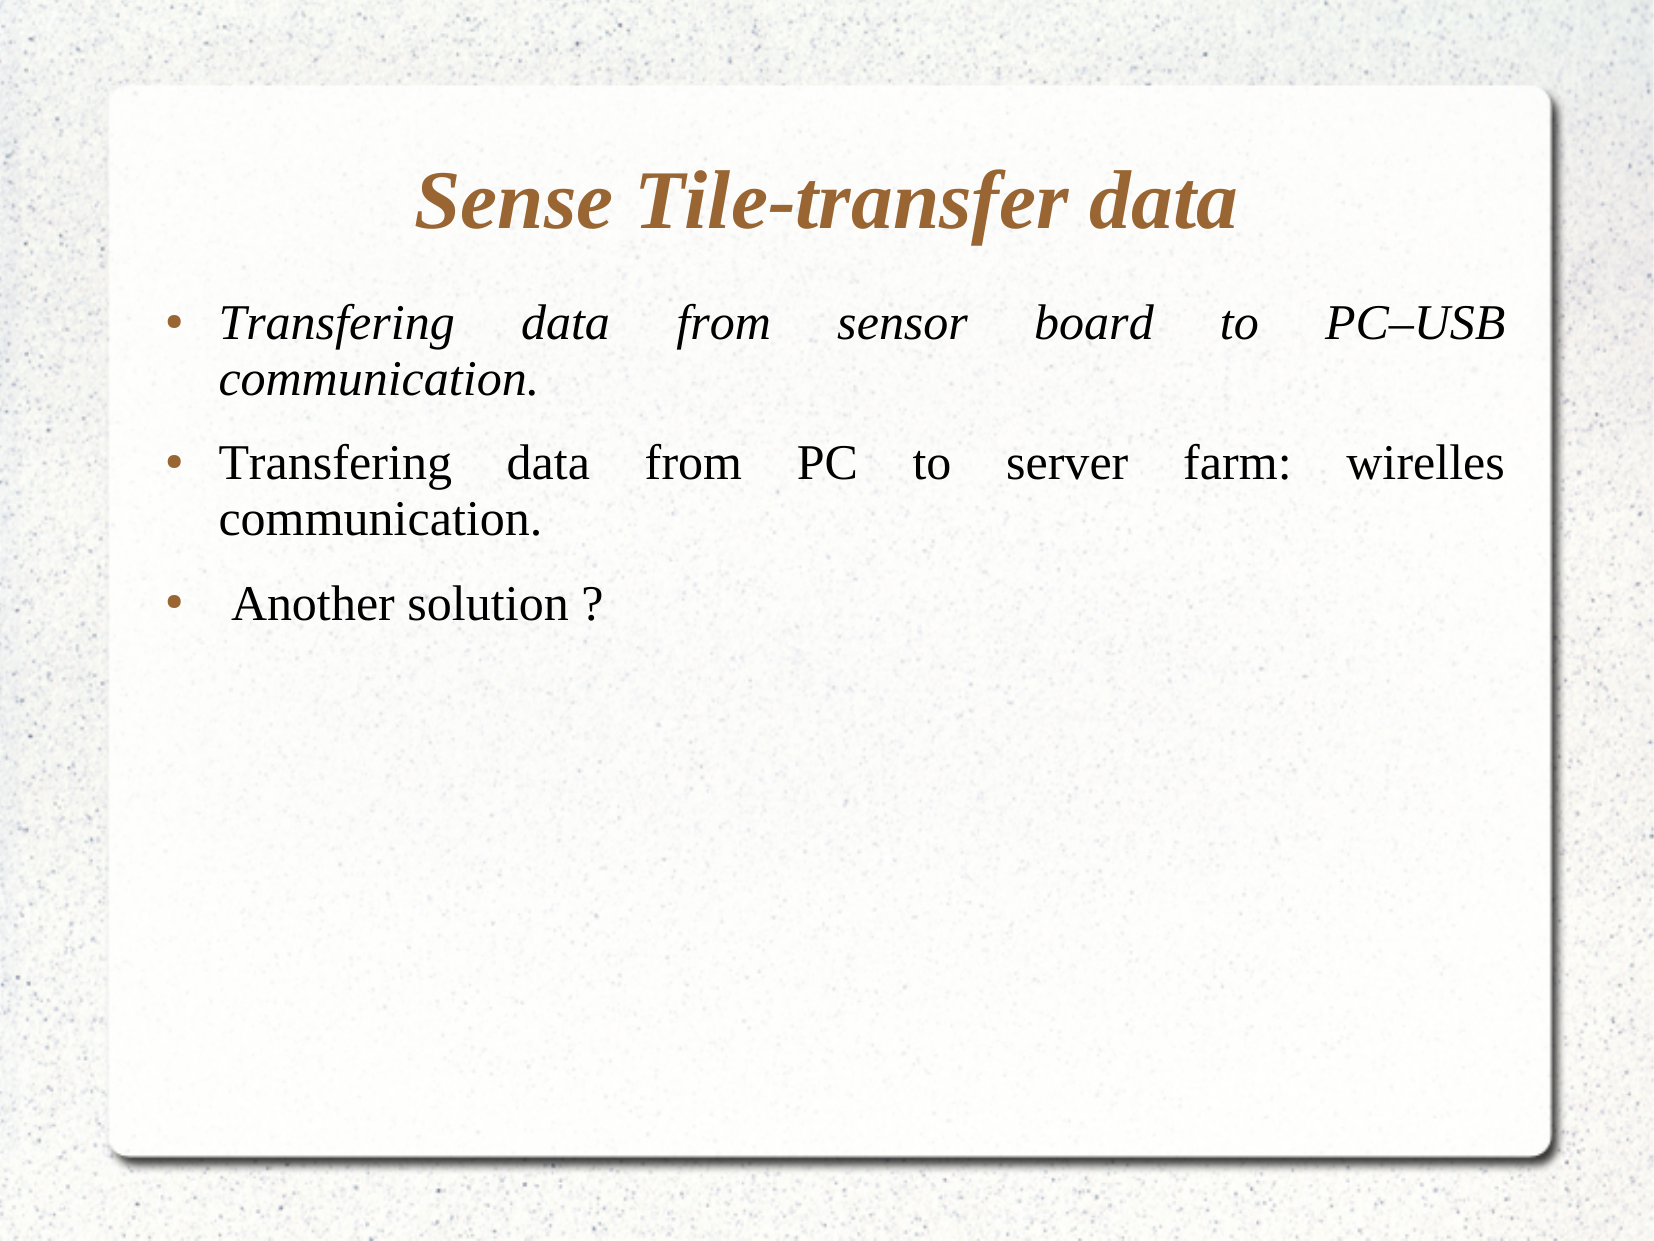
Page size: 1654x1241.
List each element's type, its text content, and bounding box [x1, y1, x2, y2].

picture [0, 0, 1654, 1241]
list Transfering data from sensor board to PC–USB communication. Transfering data from PC to server farm: wirelles communication. Another solution ? [147, 295, 1506, 1114]
title Sense Tile-transfer data [118, 96, 1536, 304]
